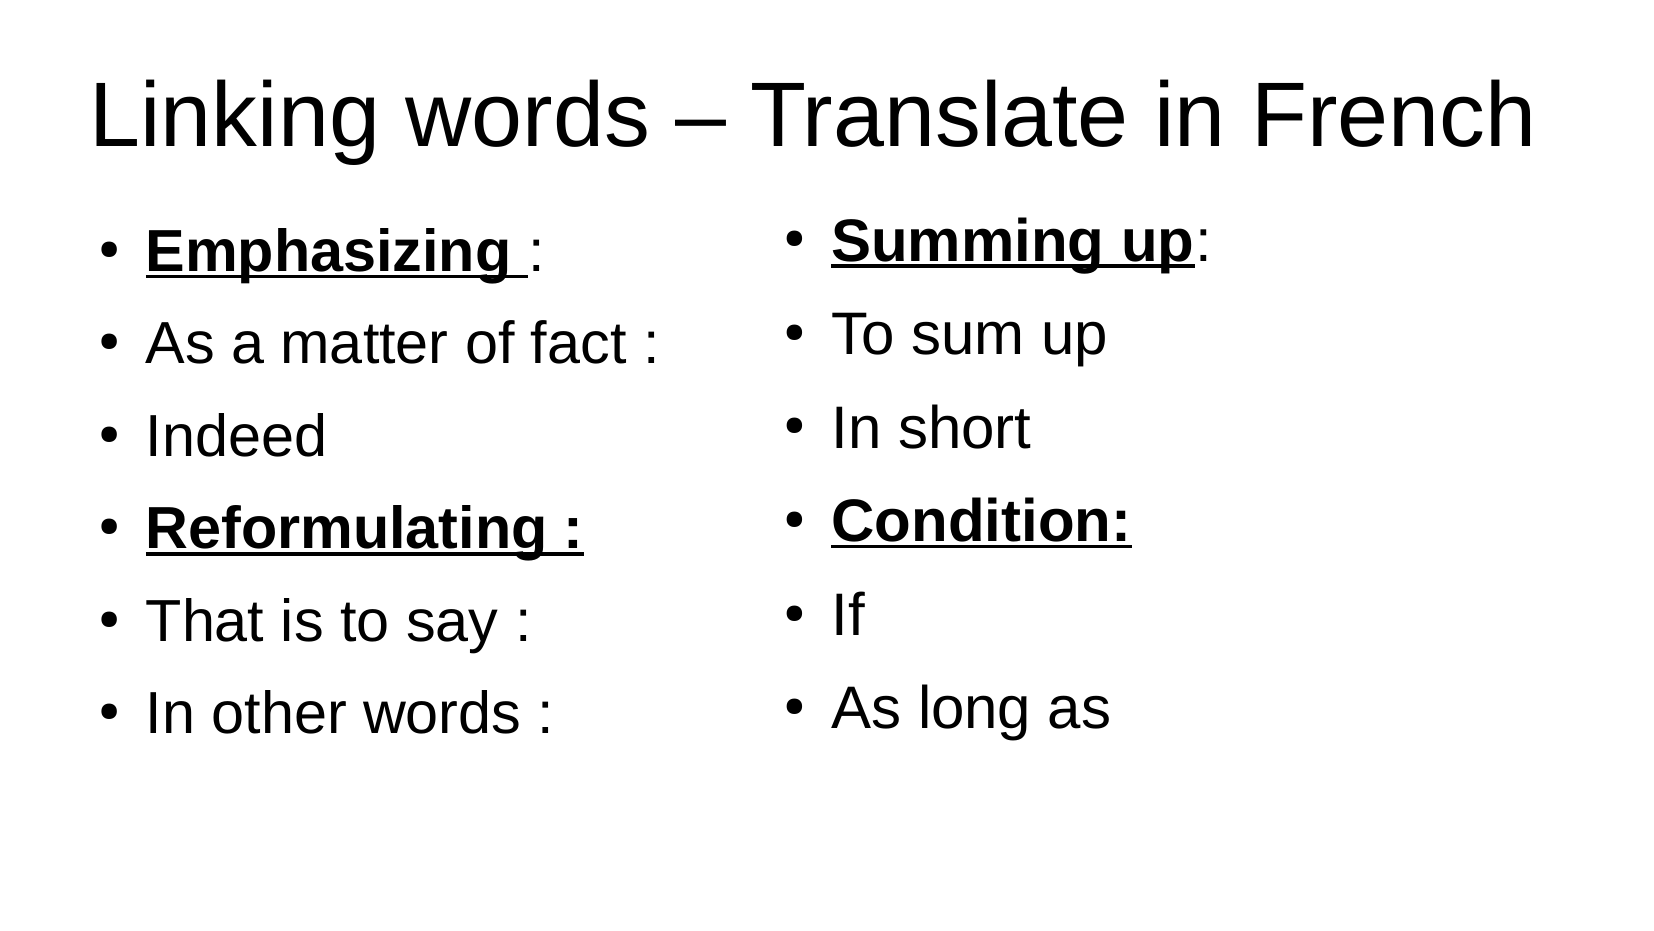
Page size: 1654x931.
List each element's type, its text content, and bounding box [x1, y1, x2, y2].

list Summing up: To sum up In short Condition: If As long as [767, 206, 1365, 747]
title Linking words – Translate in French [82, 37, 1571, 193]
list Emphasizing : As a matter of fact : Indeed Reformulating : That is to say : In other words : [82, 217, 680, 758]
